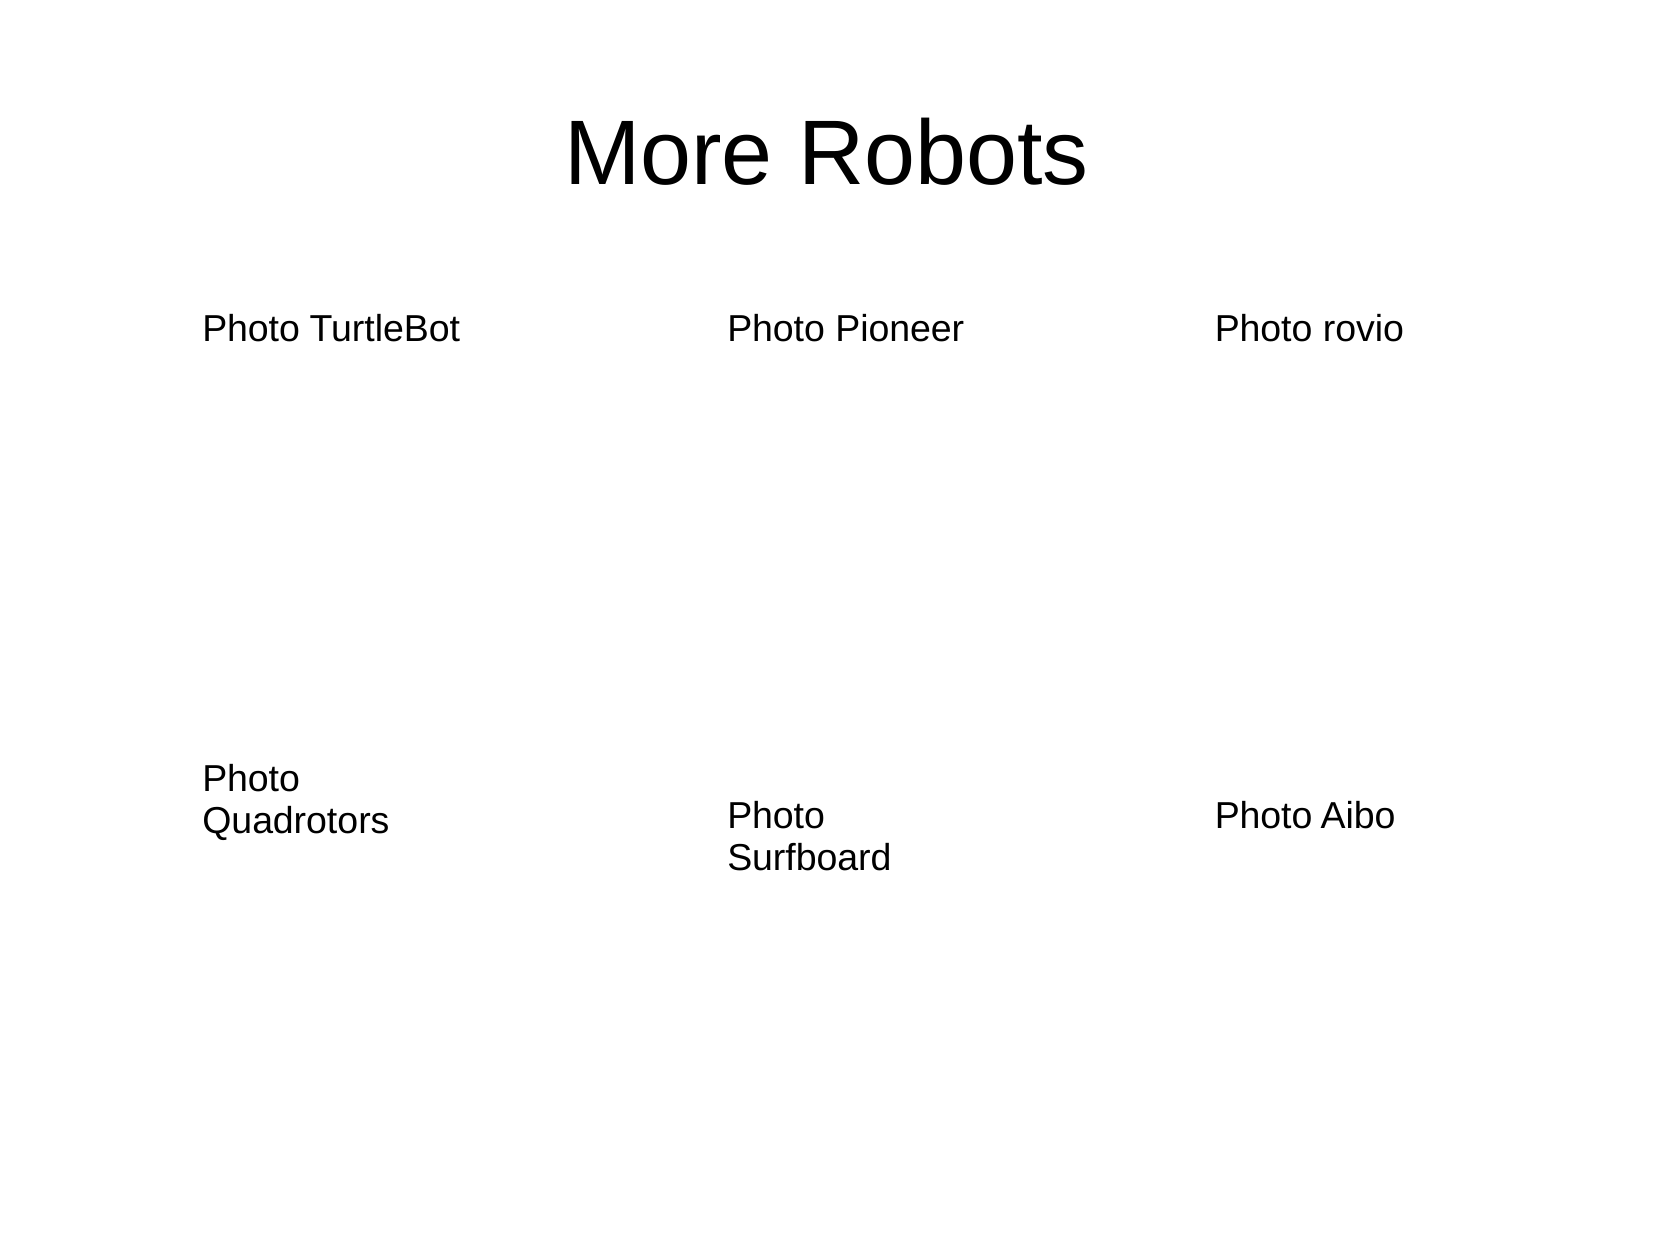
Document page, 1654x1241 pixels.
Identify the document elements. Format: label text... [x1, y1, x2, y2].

text_box Photo Quadrotors [187, 750, 488, 849]
title More Robots [82, 56, 1571, 250]
text_box Photo rovio [1200, 300, 1576, 357]
text_box Photo Aibo [1200, 787, 1501, 845]
text_box Photo TurtleBot [187, 300, 488, 357]
text_box Photo Pioneer [712, 300, 1013, 357]
text_box Photo Surfboard [712, 787, 1013, 887]
